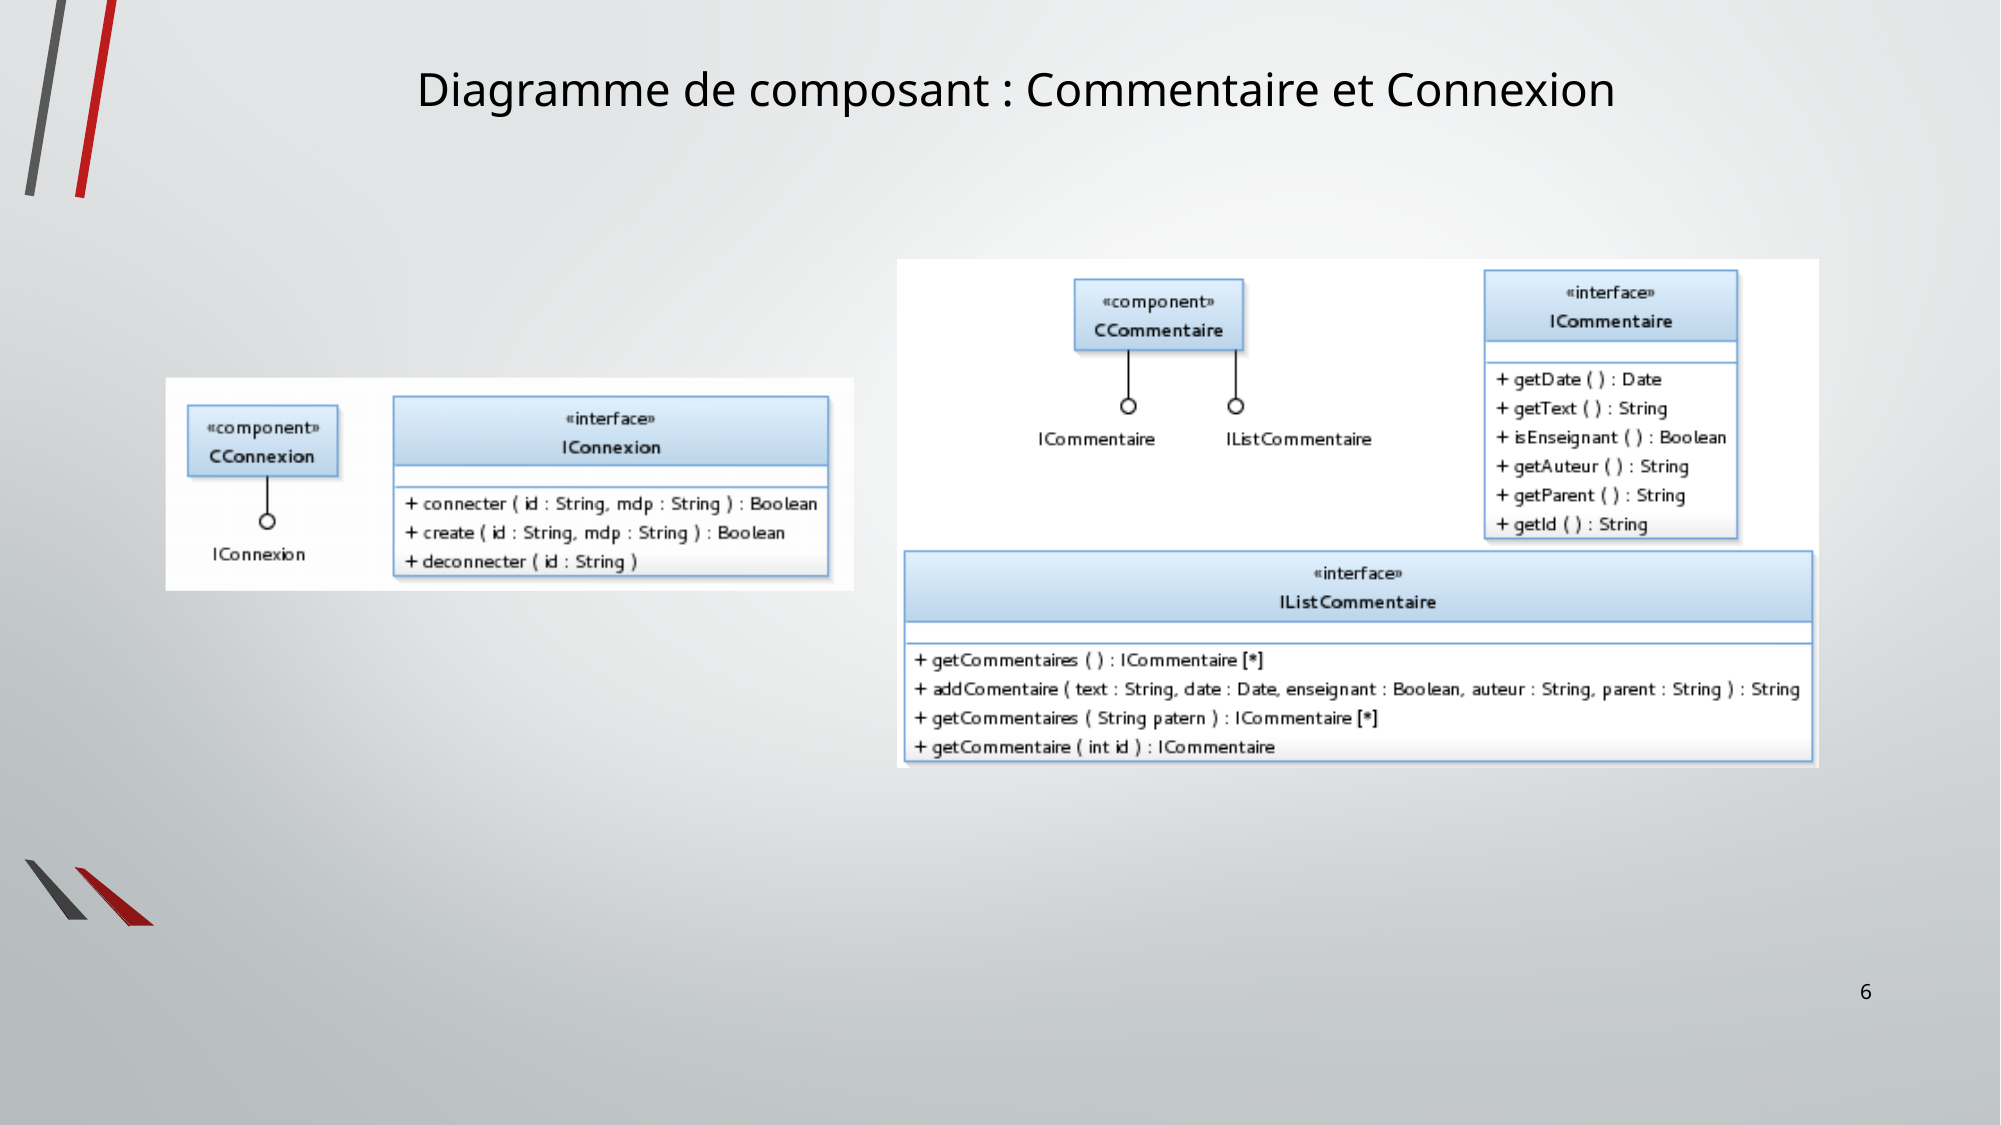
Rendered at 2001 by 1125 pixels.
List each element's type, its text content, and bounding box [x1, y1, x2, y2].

title Diagramme de composant : Commentaire et Connexion [224, 35, 1809, 142]
picture [0, 0, 2001, 1125]
